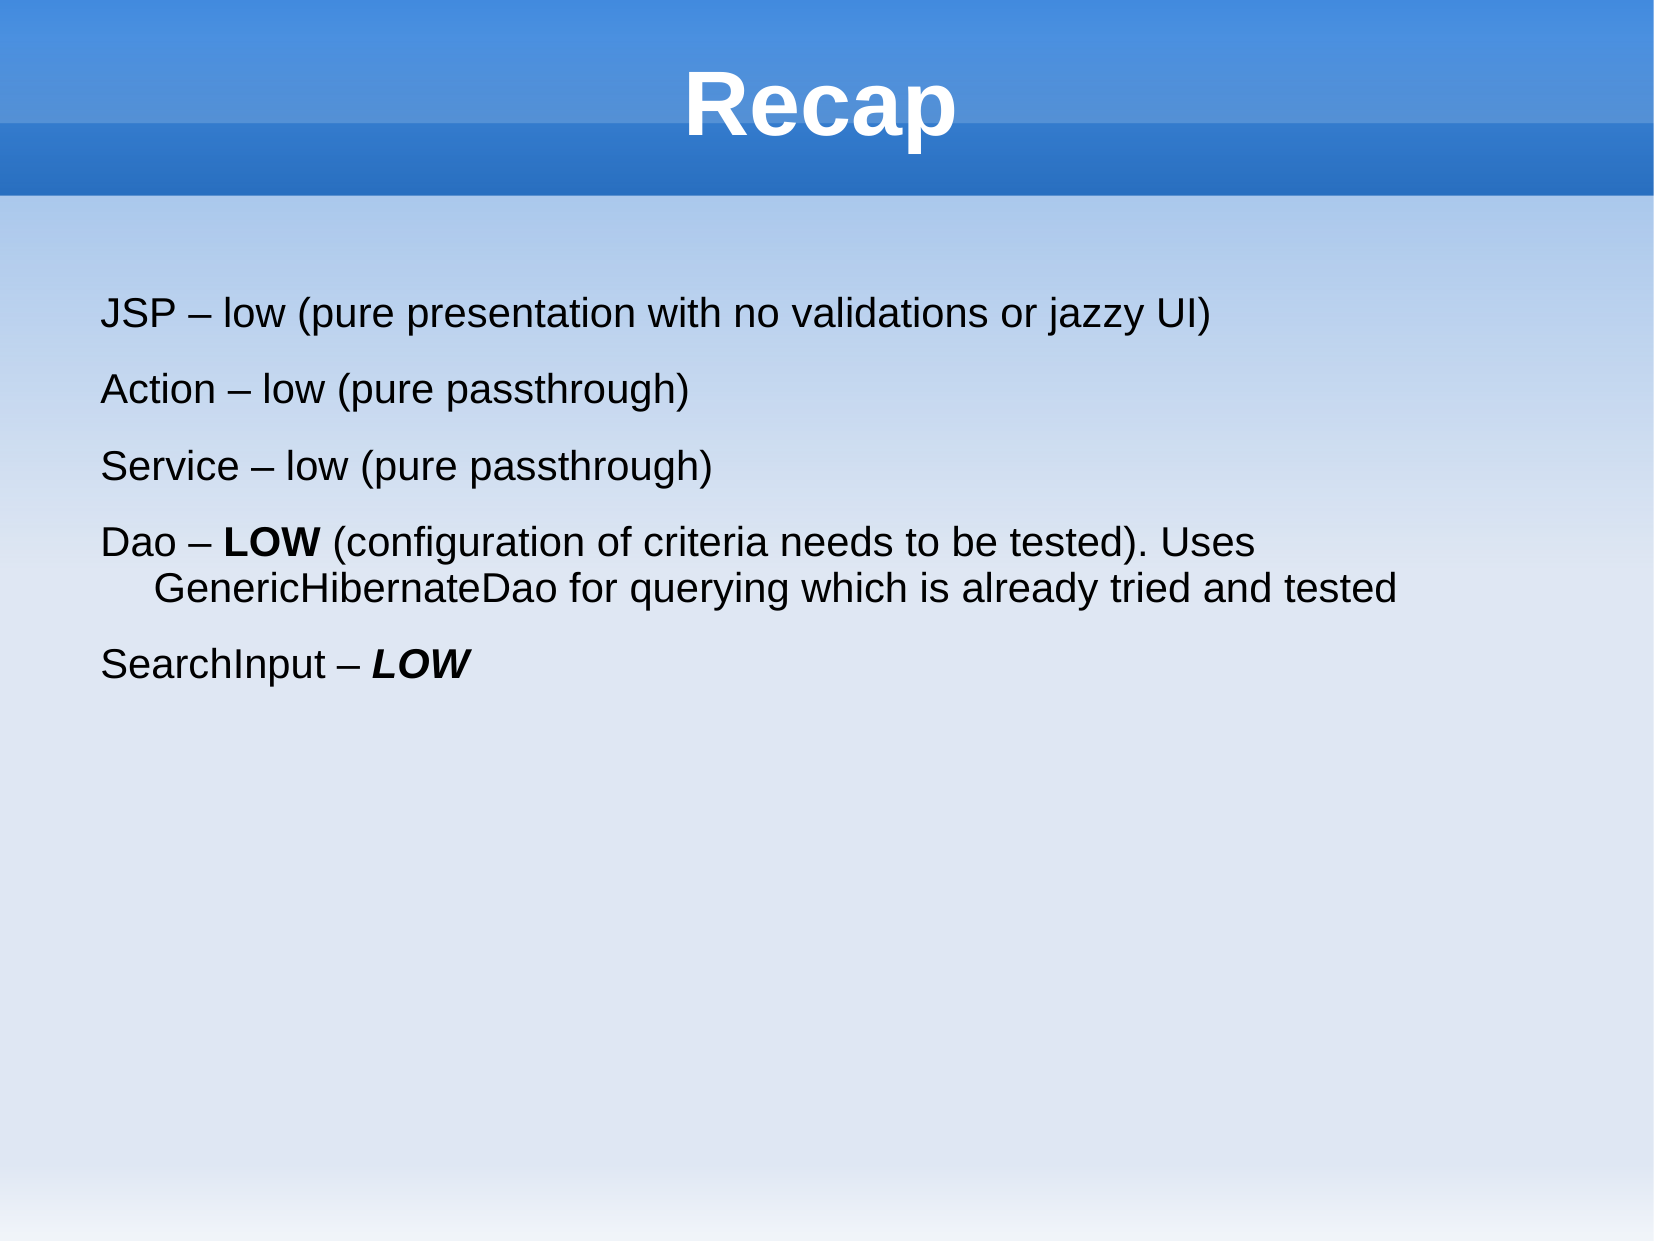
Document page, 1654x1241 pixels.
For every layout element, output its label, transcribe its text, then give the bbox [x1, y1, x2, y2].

list JSP – low (pure presentation with no validations or jazzy UI) Action – low (pure passthrough) Service – low (pure passthrough) Dao – LOW (configuration of criteria needs to be tested). Uses GenericHibernateDao for querying which is already tried and tested SearchInput – LOW [82, 290, 1571, 1094]
picture [0, 0, 1654, 1241]
title Recap [76, 7, 1565, 200]
